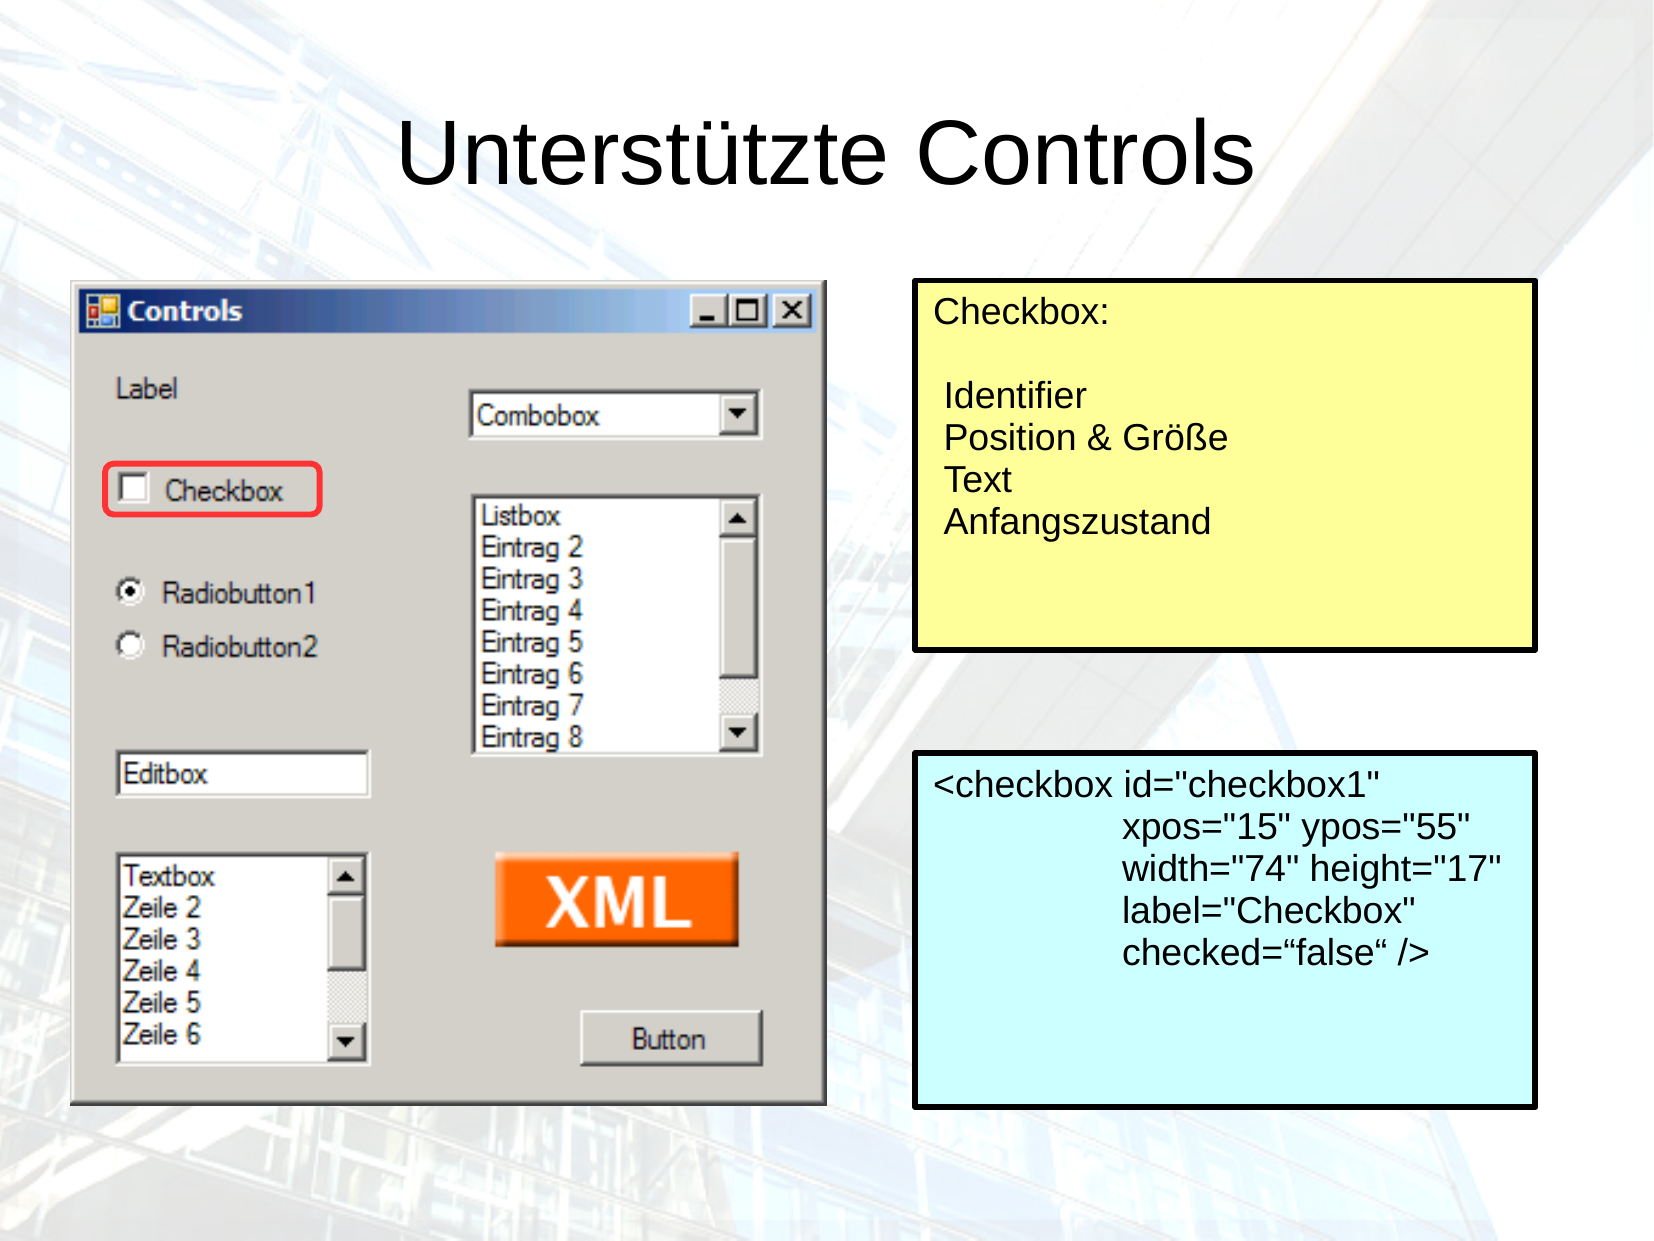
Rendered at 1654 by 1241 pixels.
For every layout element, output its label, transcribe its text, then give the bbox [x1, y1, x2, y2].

text_box Checkbox: Identifier Position & Größe Text Anfangszustand [915, 280, 1536, 650]
picture [0, 0, 1654, 1241]
title Unterstützte Controls [82, 56, 1571, 250]
text_box <checkbox id="checkbox1" xpos="15" ypos="55" width="74" height="17" label="Checkbox" checked=“false“ /> [915, 752, 1536, 1108]
